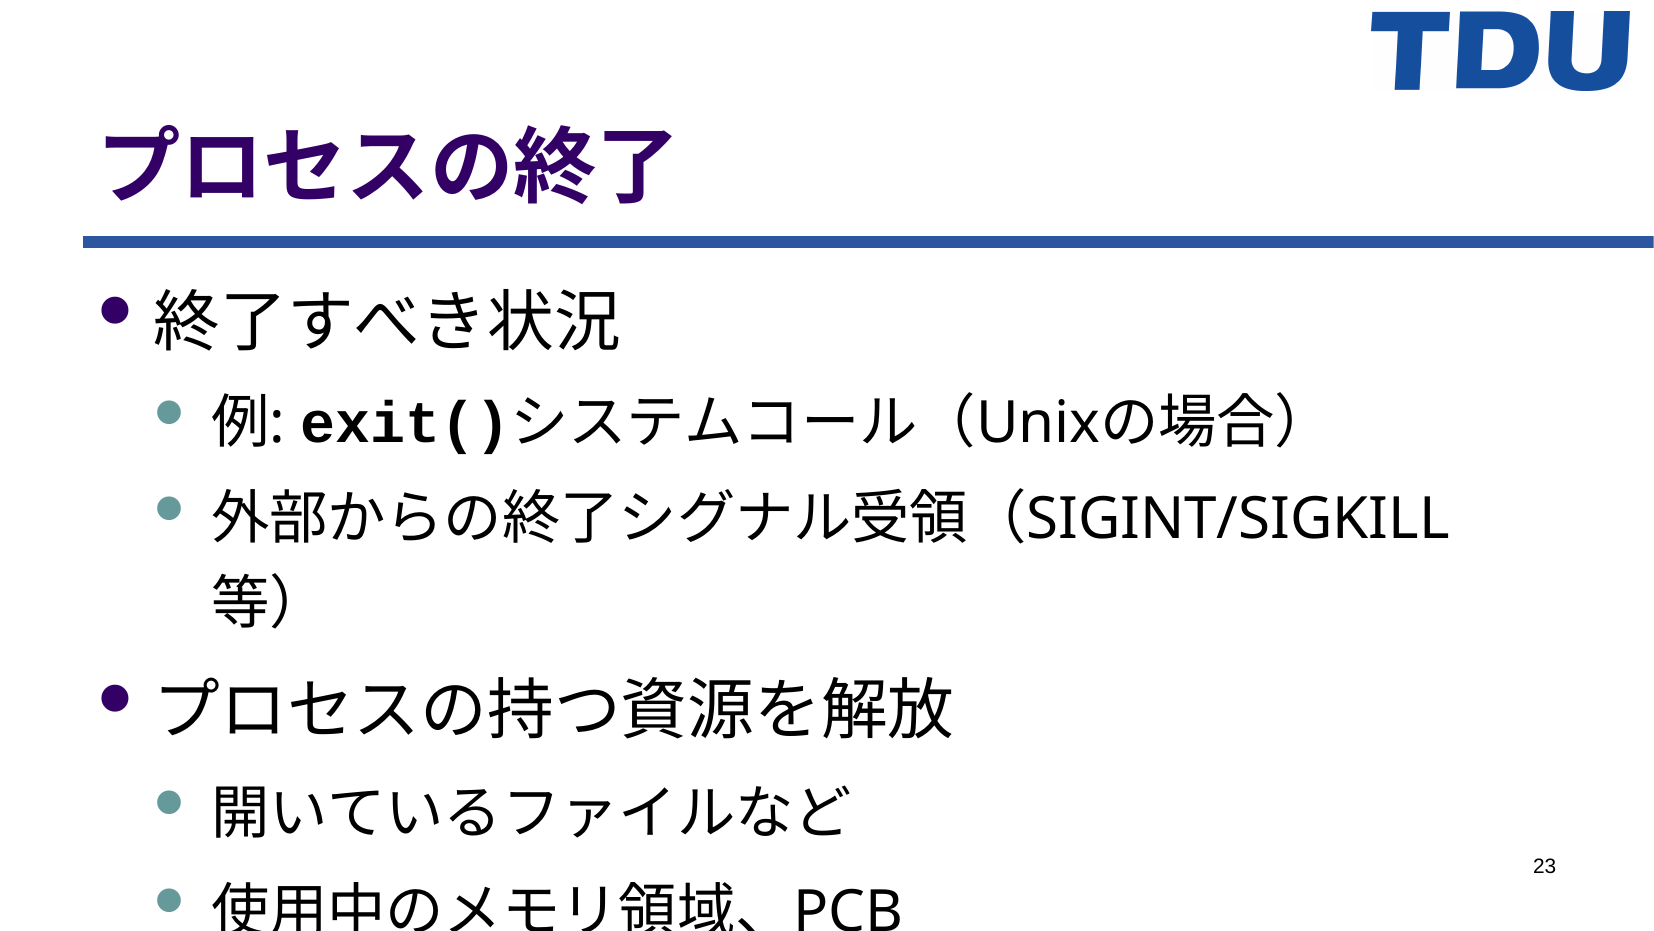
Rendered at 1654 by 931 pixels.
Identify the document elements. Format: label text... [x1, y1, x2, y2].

title プロセスの終了 [82, 51, 1571, 228]
picture [1371, 11, 1630, 91]
list 終了すべき状況 例: exit()システムコール（Unixの場合） 外部からの終了シグナル受領（SIGINT/SIGKILL等） プロセスの持つ資源を解放 開いているファイルなど 使用中のメモリ領域、PCB 親プロセスに通知 fork()で生成された場合 [82, 259, 1571, 882]
